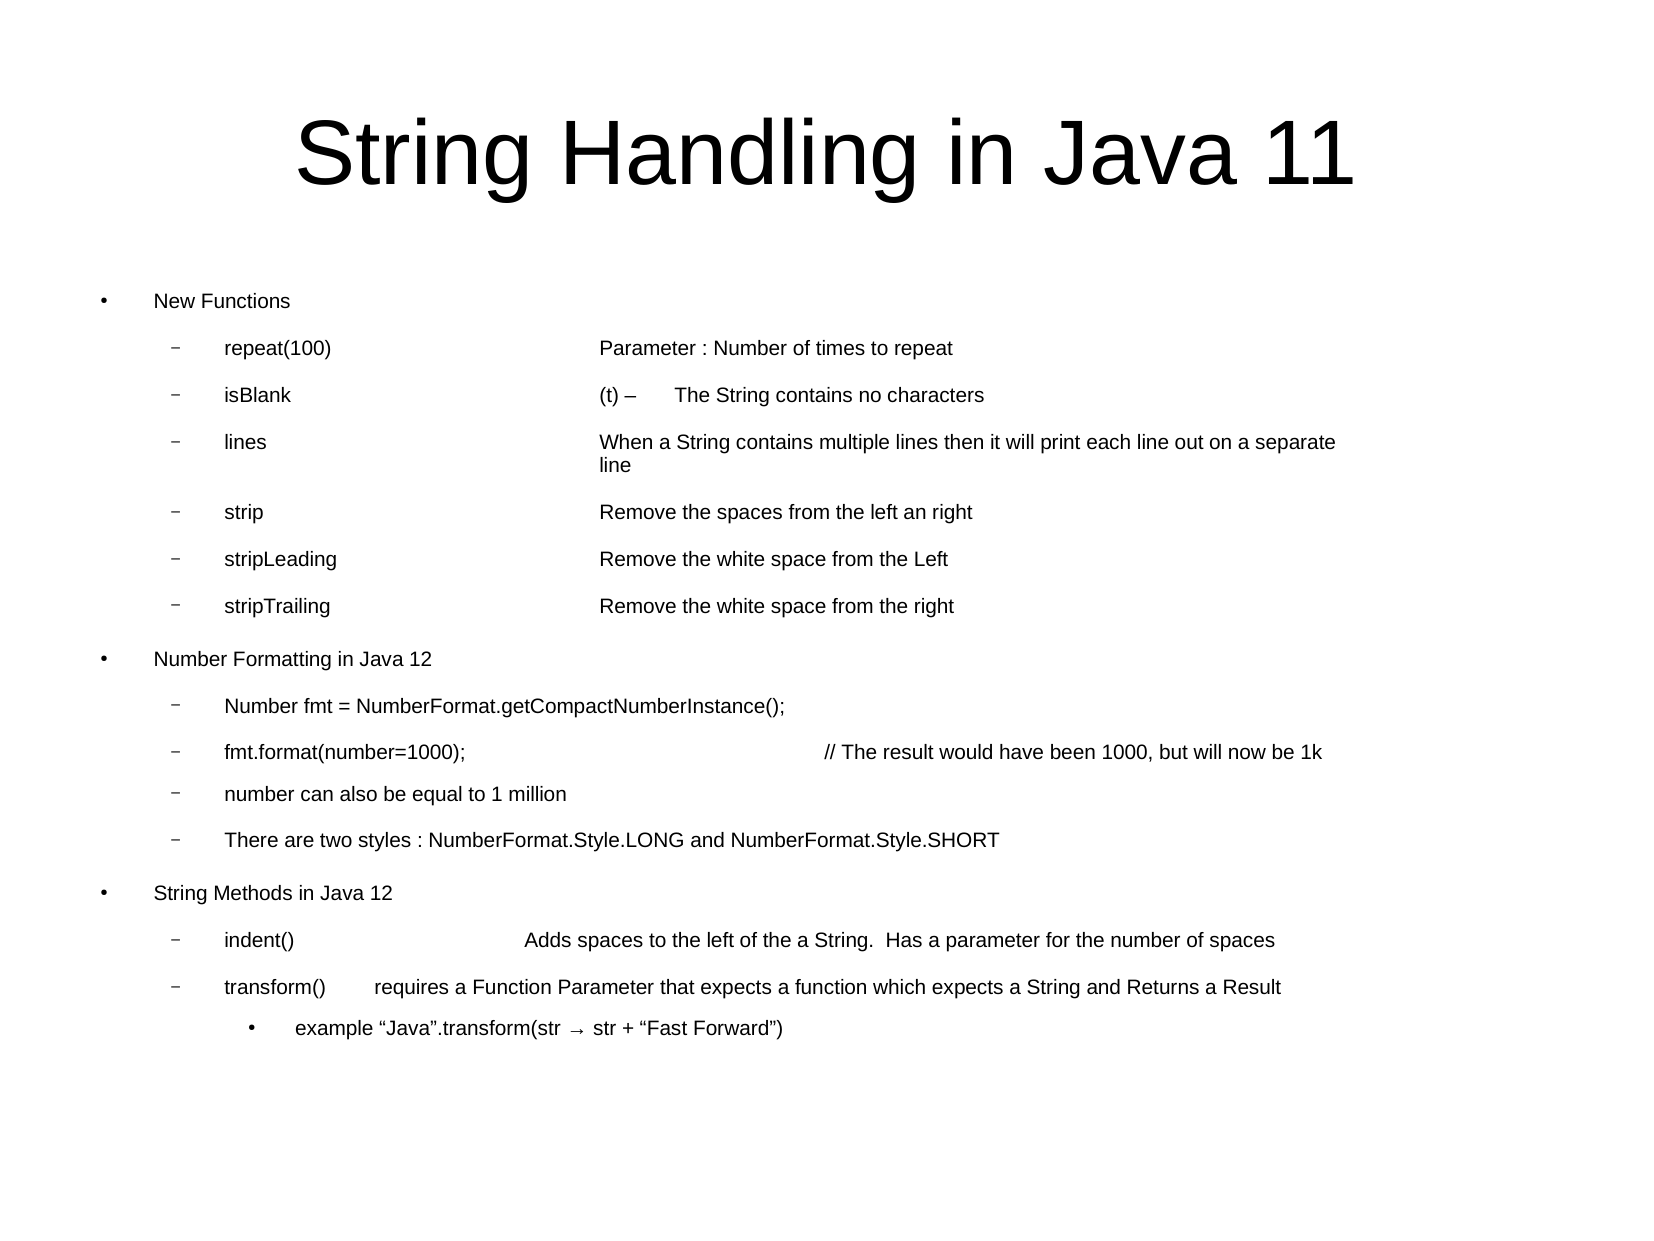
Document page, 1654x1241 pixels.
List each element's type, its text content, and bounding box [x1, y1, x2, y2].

list New Functions repeat(100) Parameter : Number of times to repeat isBlank (t) – The String contains no characters lines When a String contains multiple lines then it will print each line out on a separate line strip Remove the spaces from the left an right stripLeading Remove the white space from the Left stripTrailing Remove the white space from the right Number Formatting in Java 12 Number fmt = NumberFormat.getCompactNumberInstance(); fmt.format(number=1000); // The result would have been 1000, but will now be 1k number can also be equal to 1 million There are two styles : NumberFormat.Style.LONG and NumberFormat.Style.SHORT String Methods in Java 12 indent() Adds spaces to the left of the a String. Has a parameter for the number of spaces transform() requires a Function Parameter that expects a function which expects a String and Returns a Result example “Java”.transform(str → str + “Fast Forward”) [82, 290, 1636, 1220]
title String Handling in Java 11 [82, 16, 1571, 290]
